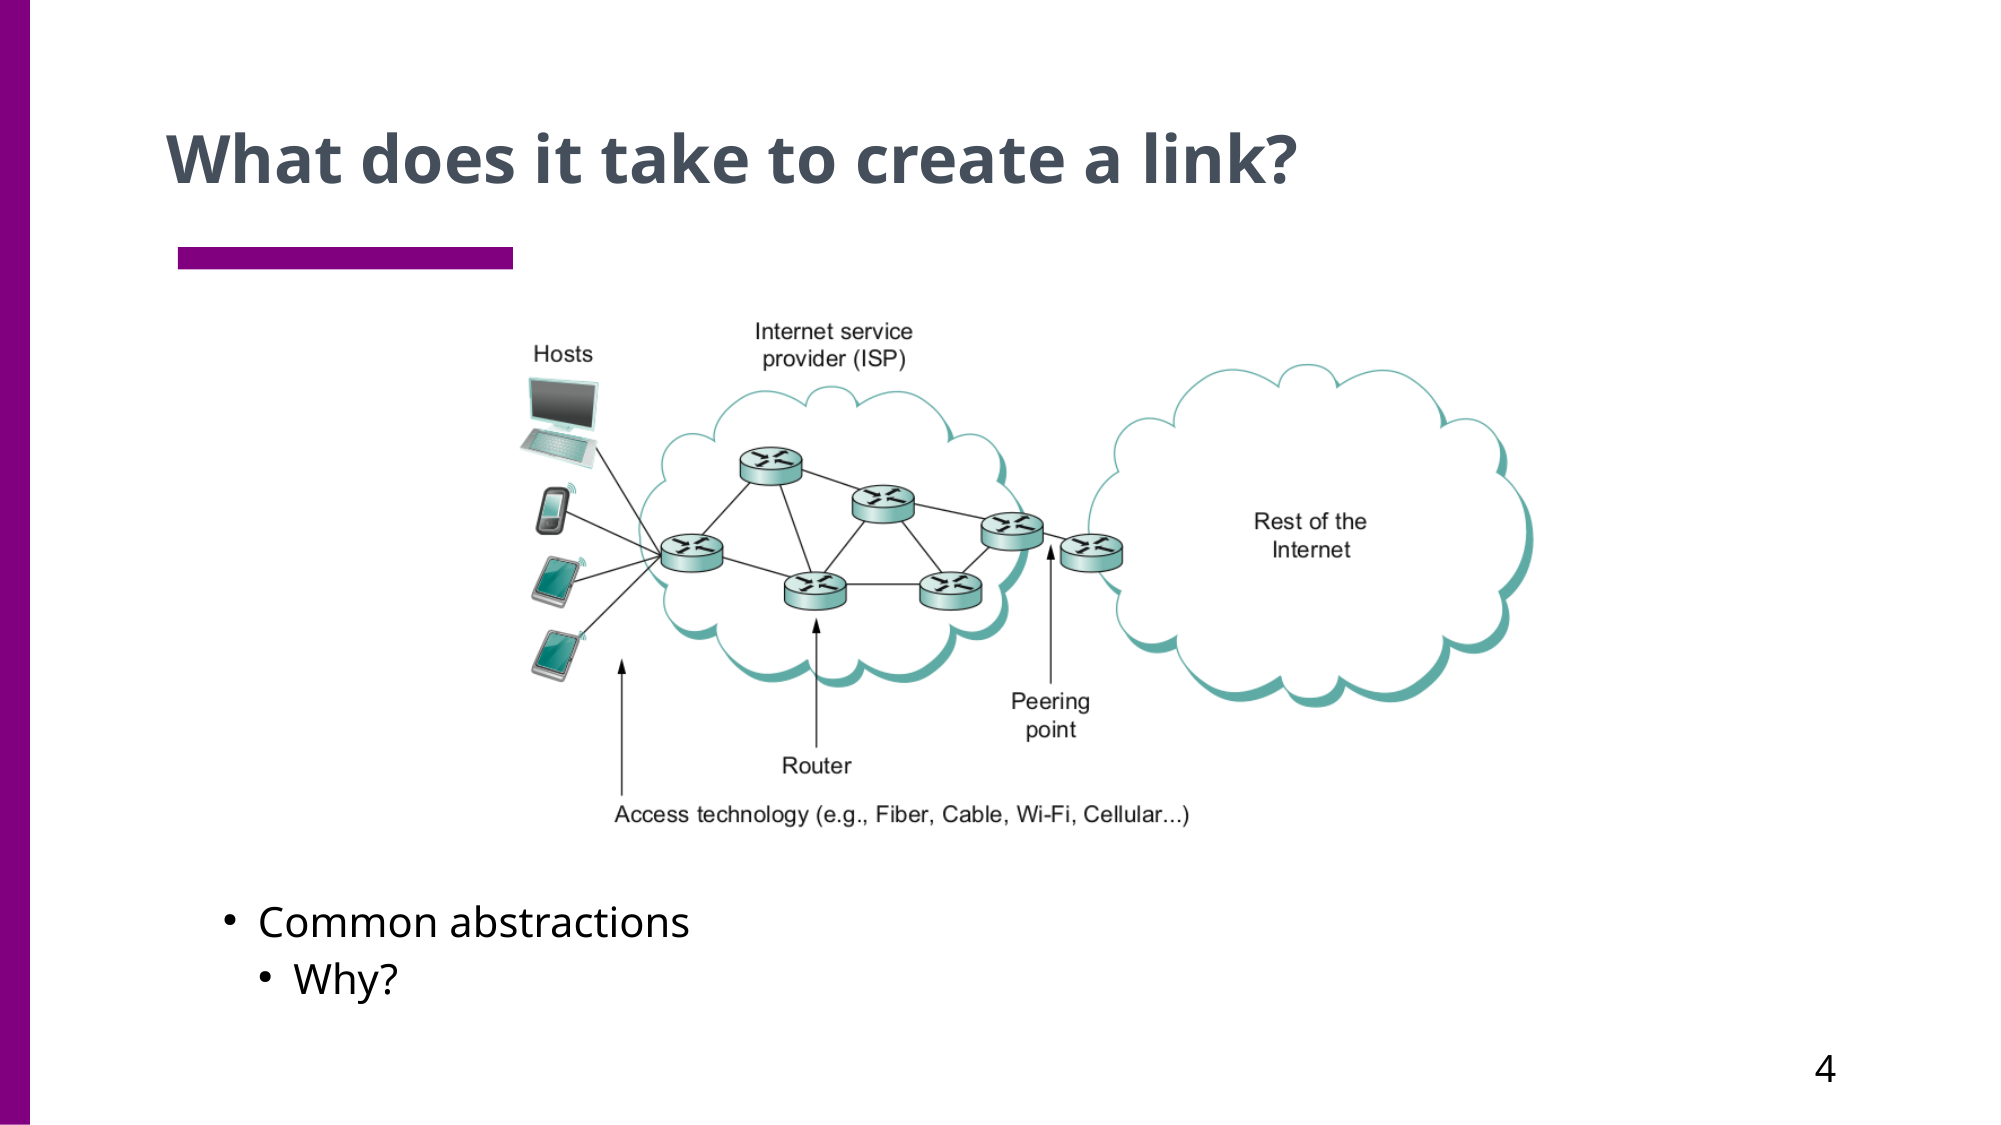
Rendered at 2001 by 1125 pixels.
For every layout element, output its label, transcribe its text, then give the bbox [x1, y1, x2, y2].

text_box What does it take to create a link? [151, 0, 1849, 212]
picture [330, 277, 1596, 856]
text_box Common abstractions Why? [207, 885, 1527, 1053]
